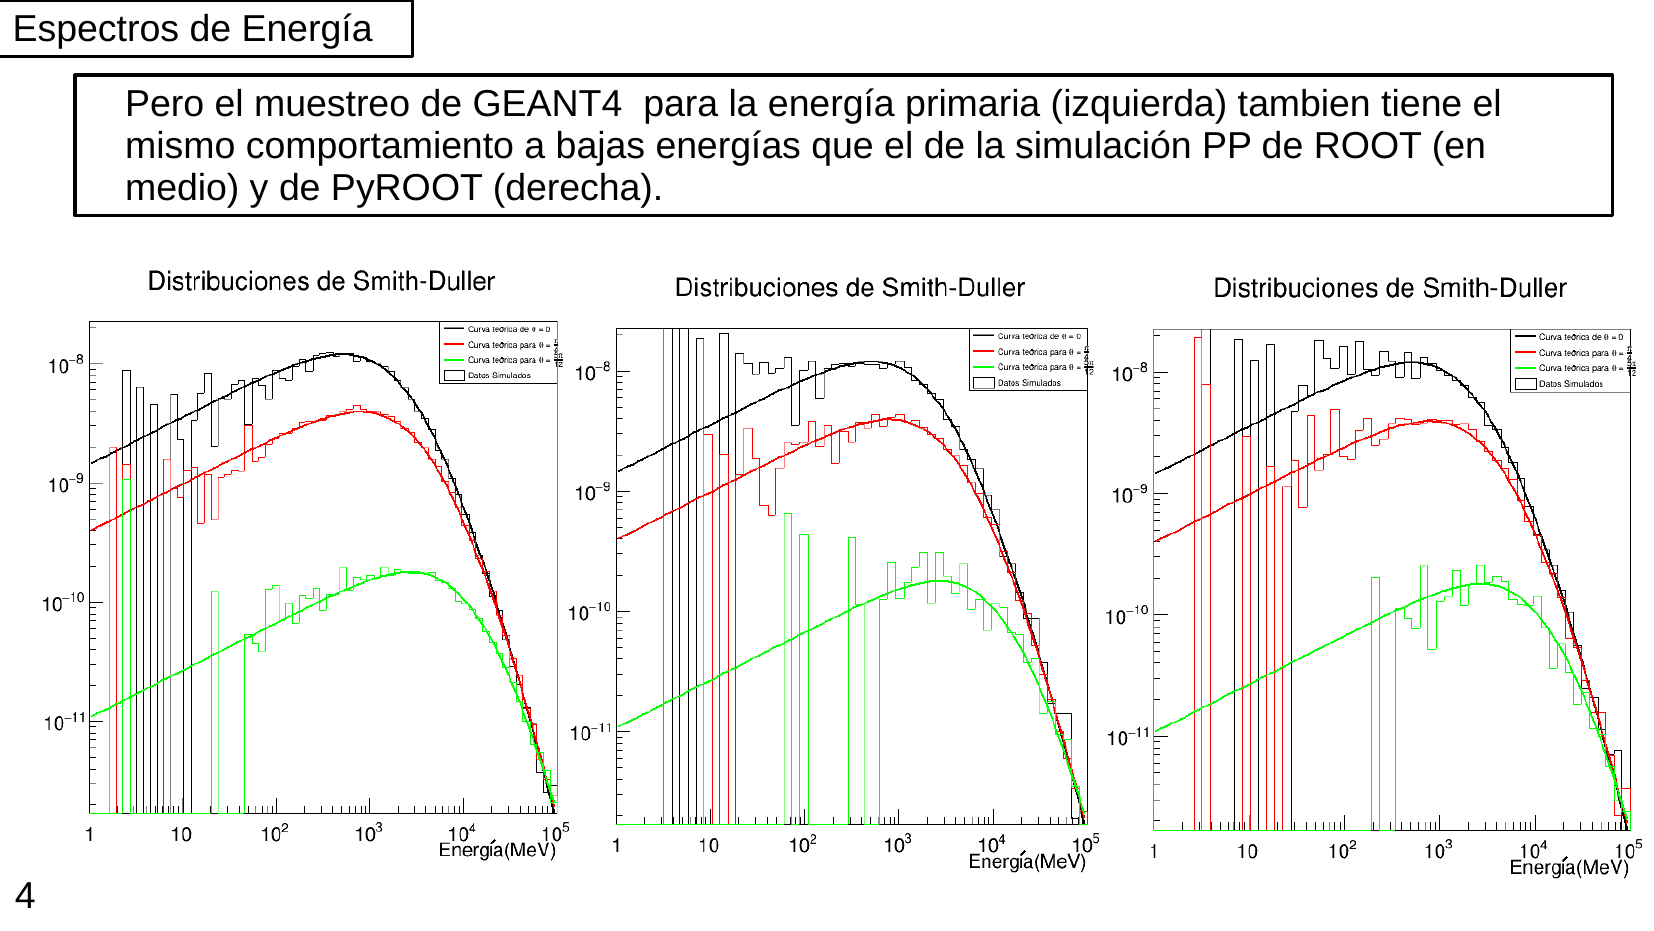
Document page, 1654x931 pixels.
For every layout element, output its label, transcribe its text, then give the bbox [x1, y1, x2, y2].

text_box Espectros de Energía [0, 0, 413, 57]
text_box <number> [0, 867, 629, 931]
picture [37, 267, 1650, 879]
text_box Pero el muestreo de GEANT4 para la energía primaria (izquierda) tambien tiene el mismo comportamiento a bajas energías que el de la simulación PP de ROOT (en medio) y de PyROOT (derecha). [75, 75, 1613, 216]
